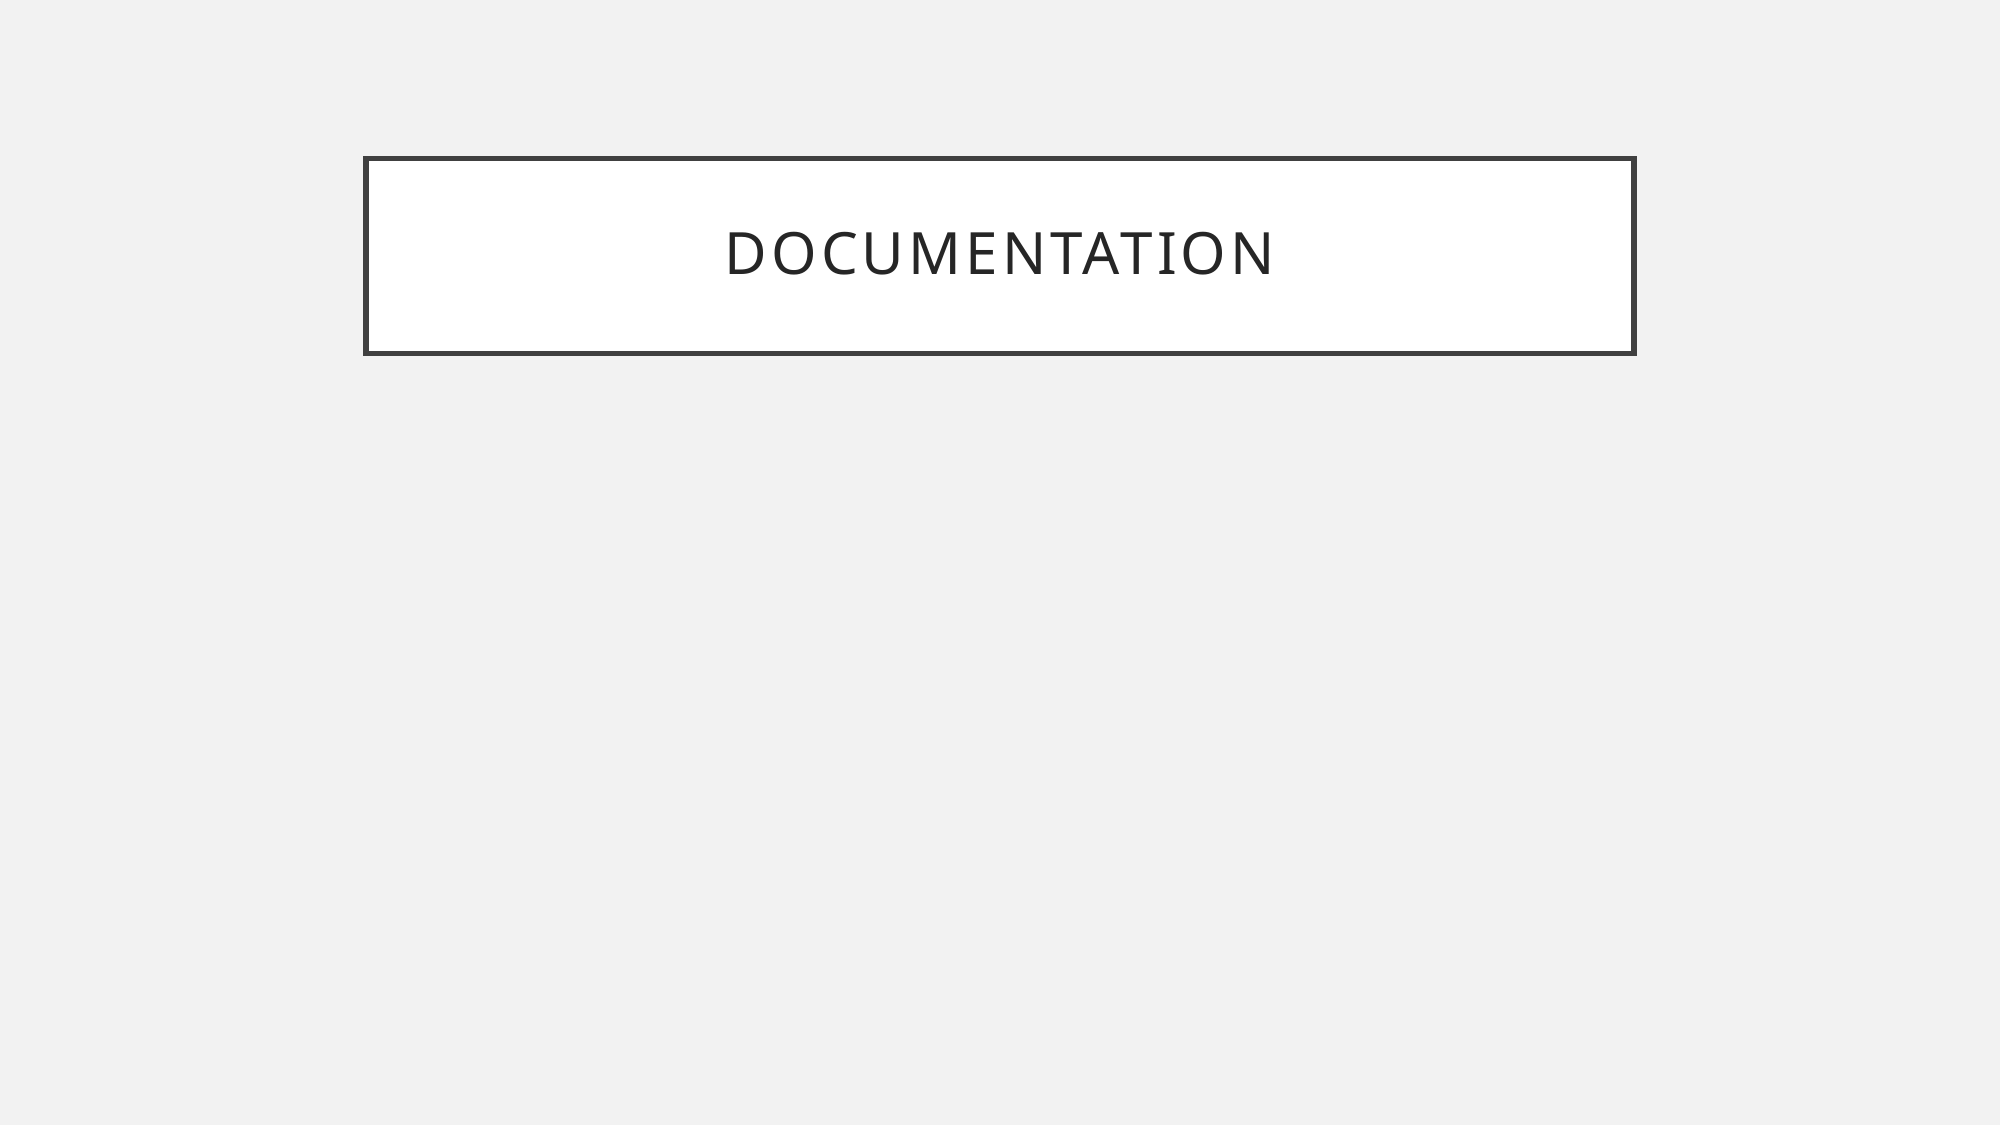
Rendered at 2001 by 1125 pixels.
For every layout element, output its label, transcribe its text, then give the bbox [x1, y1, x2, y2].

title Documentation [366, 158, 1634, 354]
